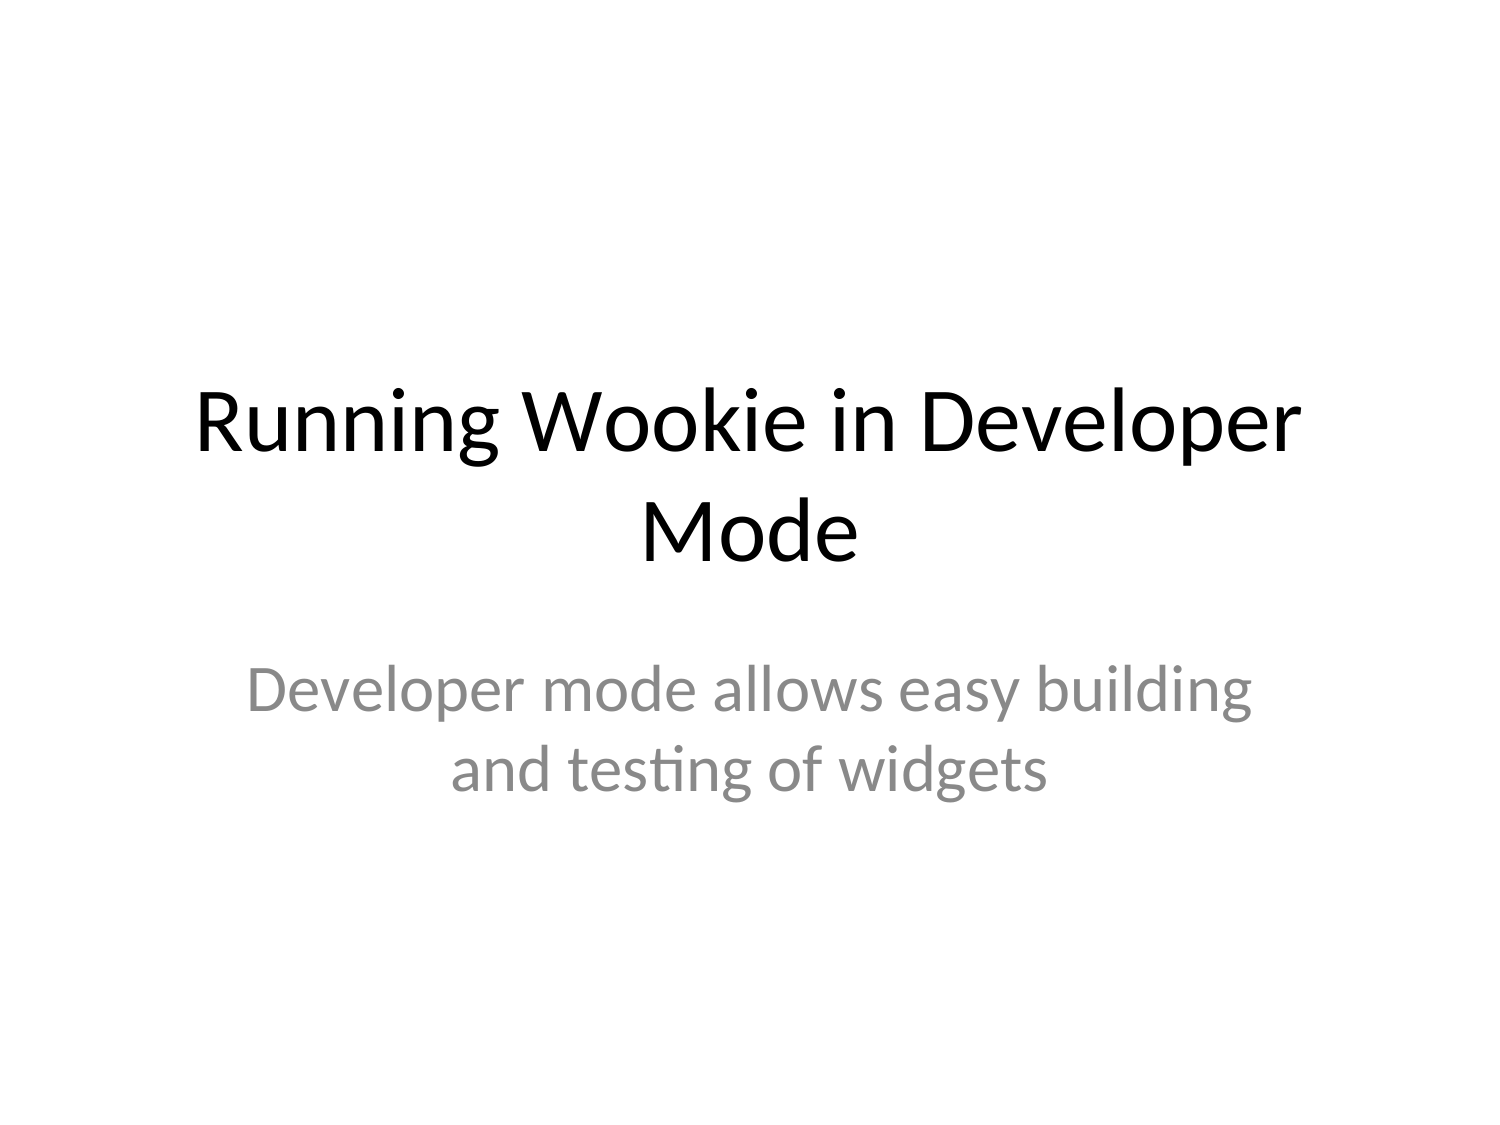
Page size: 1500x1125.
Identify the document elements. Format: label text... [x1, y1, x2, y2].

title Running Wookie in Developer Mode [112, 349, 1388, 591]
text_box Developer mode allows easy building and testing of widgets [225, 637, 1276, 926]
